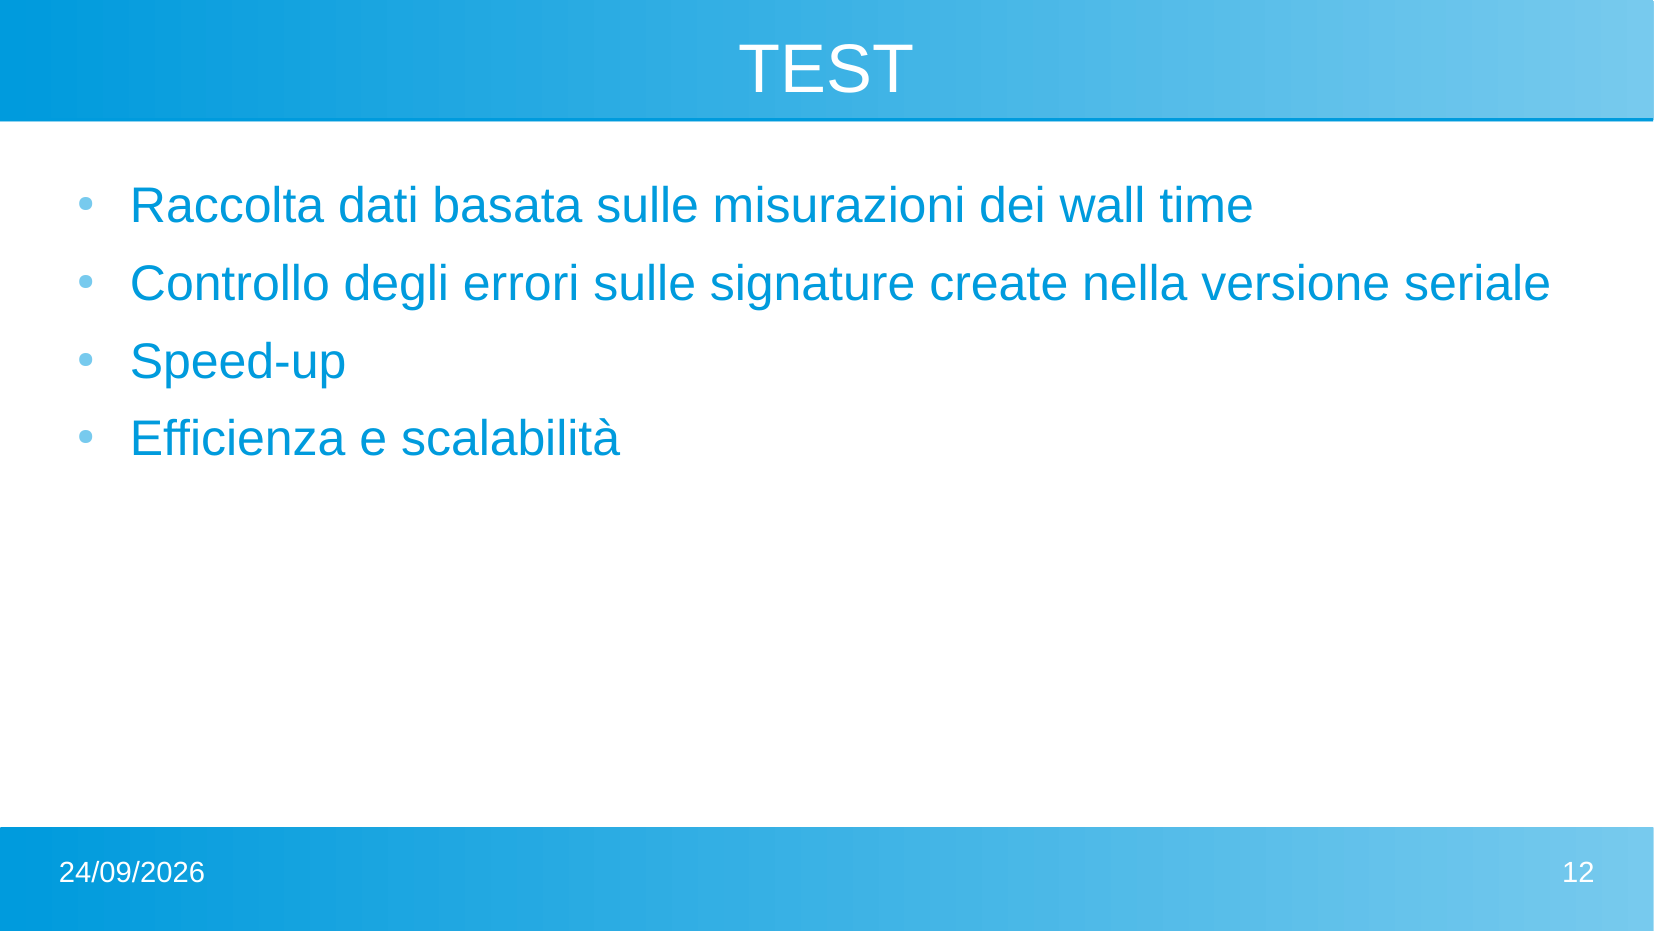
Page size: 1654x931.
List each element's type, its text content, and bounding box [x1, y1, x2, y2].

title TEST [59, 29, 1595, 108]
list Raccolta dati basata sulle misurazioni dei wall time Controllo degli errori sulle signature create nella versione seriale Speed-up Efficienza e scalabilità [59, 177, 1595, 768]
